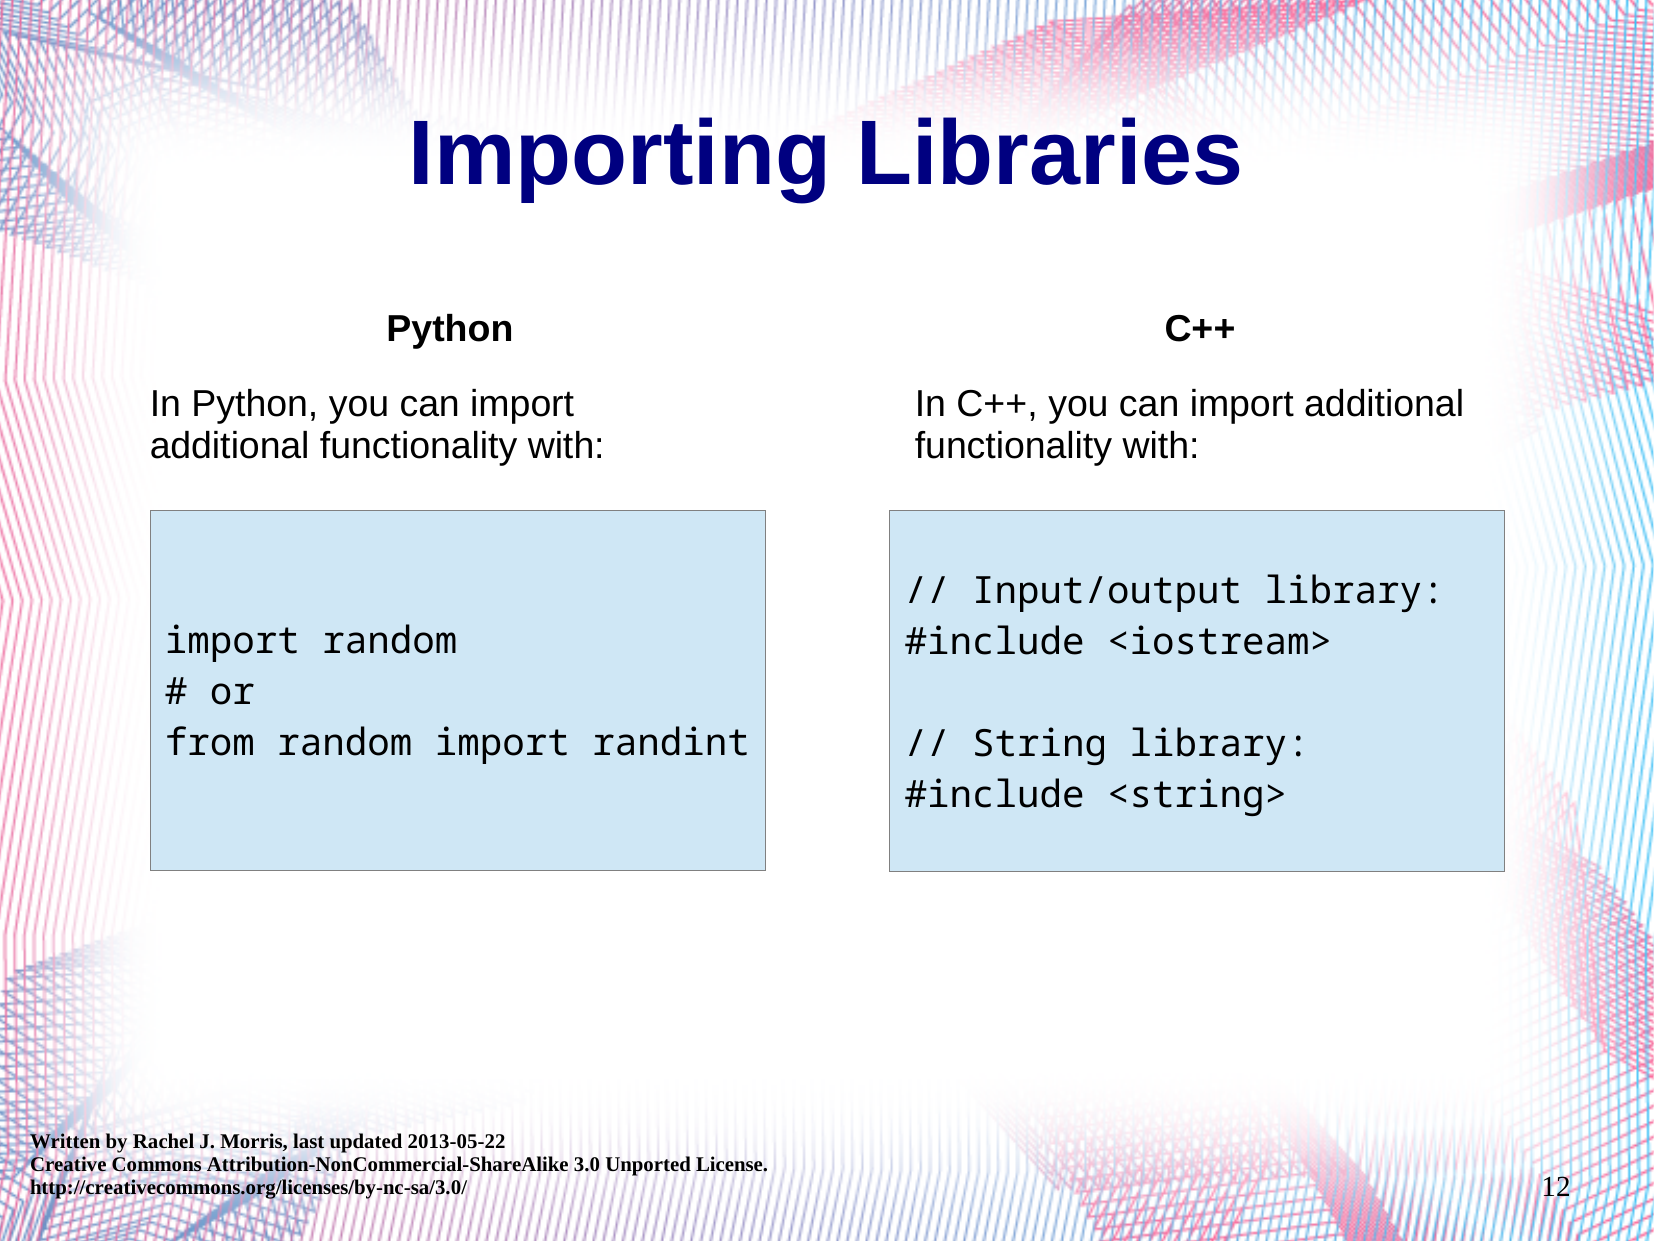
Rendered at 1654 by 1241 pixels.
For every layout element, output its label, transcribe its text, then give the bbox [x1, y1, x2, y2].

text_box Python [150, 300, 751, 357]
picture [0, 0, 1654, 1241]
title Importing Libraries [82, 49, 1571, 257]
text_box C++ [900, 300, 1501, 357]
text_box In C++, you can import additional functionality with: [900, 375, 1516, 475]
text_box import random # or from random import randint [150, 510, 766, 871]
text_box // Input/output library: #include <iostream> // String library: #include <string> [889, 510, 1505, 872]
text_box In Python, you can import additional functionality with: [135, 375, 751, 474]
